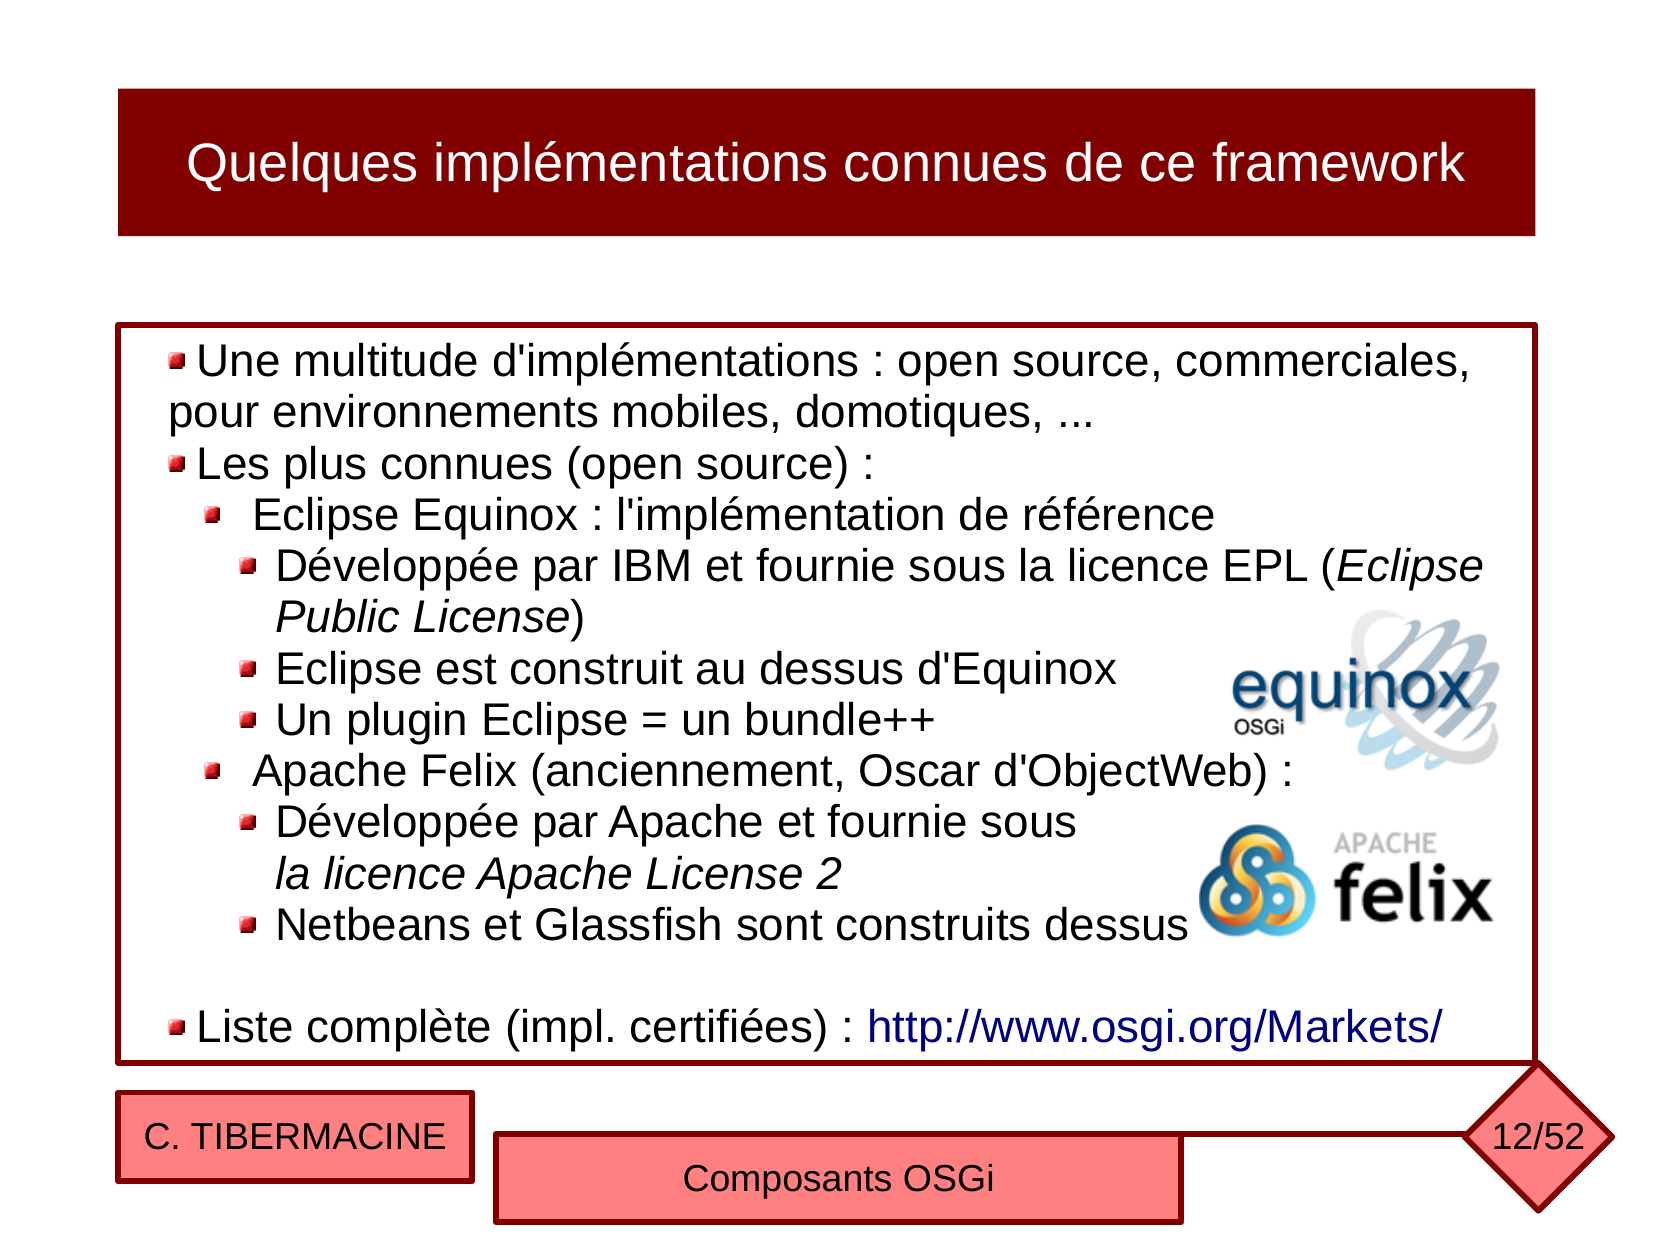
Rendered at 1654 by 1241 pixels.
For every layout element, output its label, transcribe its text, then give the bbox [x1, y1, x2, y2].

picture [1217, 609, 1502, 773]
picture [204, 506, 220, 523]
picture [168, 352, 185, 369]
picture [168, 1019, 185, 1035]
text_box [1494, 1062, 1583, 1107]
text_box C. TIBERMACINE [118, 1092, 473, 1182]
picture [1199, 824, 1495, 938]
text_box Quelques implémentations connues de ce framework [118, 88, 1536, 237]
text_box [1601, 1125, 1613, 1149]
picture [239, 660, 256, 677]
picture [239, 916, 256, 933]
picture [239, 814, 256, 830]
text_box [1464, 1125, 1476, 1149]
picture [239, 557, 256, 574]
picture [168, 455, 185, 472]
text_box <numéro>/52 [1476, 1107, 1601, 1207]
text_box Une multitude d'implémentations : open source, commerciales, pour environnements mobiles, domotiques, ... Les plus connues (open source) : Eclipse Equinox : l'implémentation de référence Développée par IBM et fournie sous la licence EPL (Eclipse Public License) Eclipse est construit au dessus d'Equinox Un plugin Eclipse = un bundle++ Apache Felix (anciennement, Oscar d'ObjectWeb) : Développée par Apache et fournie sous la licence Apache License 2 Netbeans et Glassfish sont construits dessus Liste complète (impl. certifiées) : http://www.osgi.org/Markets/ [118, 324, 1536, 1063]
picture [204, 762, 220, 779]
text_box Composants OSGi [496, 1133, 1182, 1223]
picture [239, 711, 256, 728]
